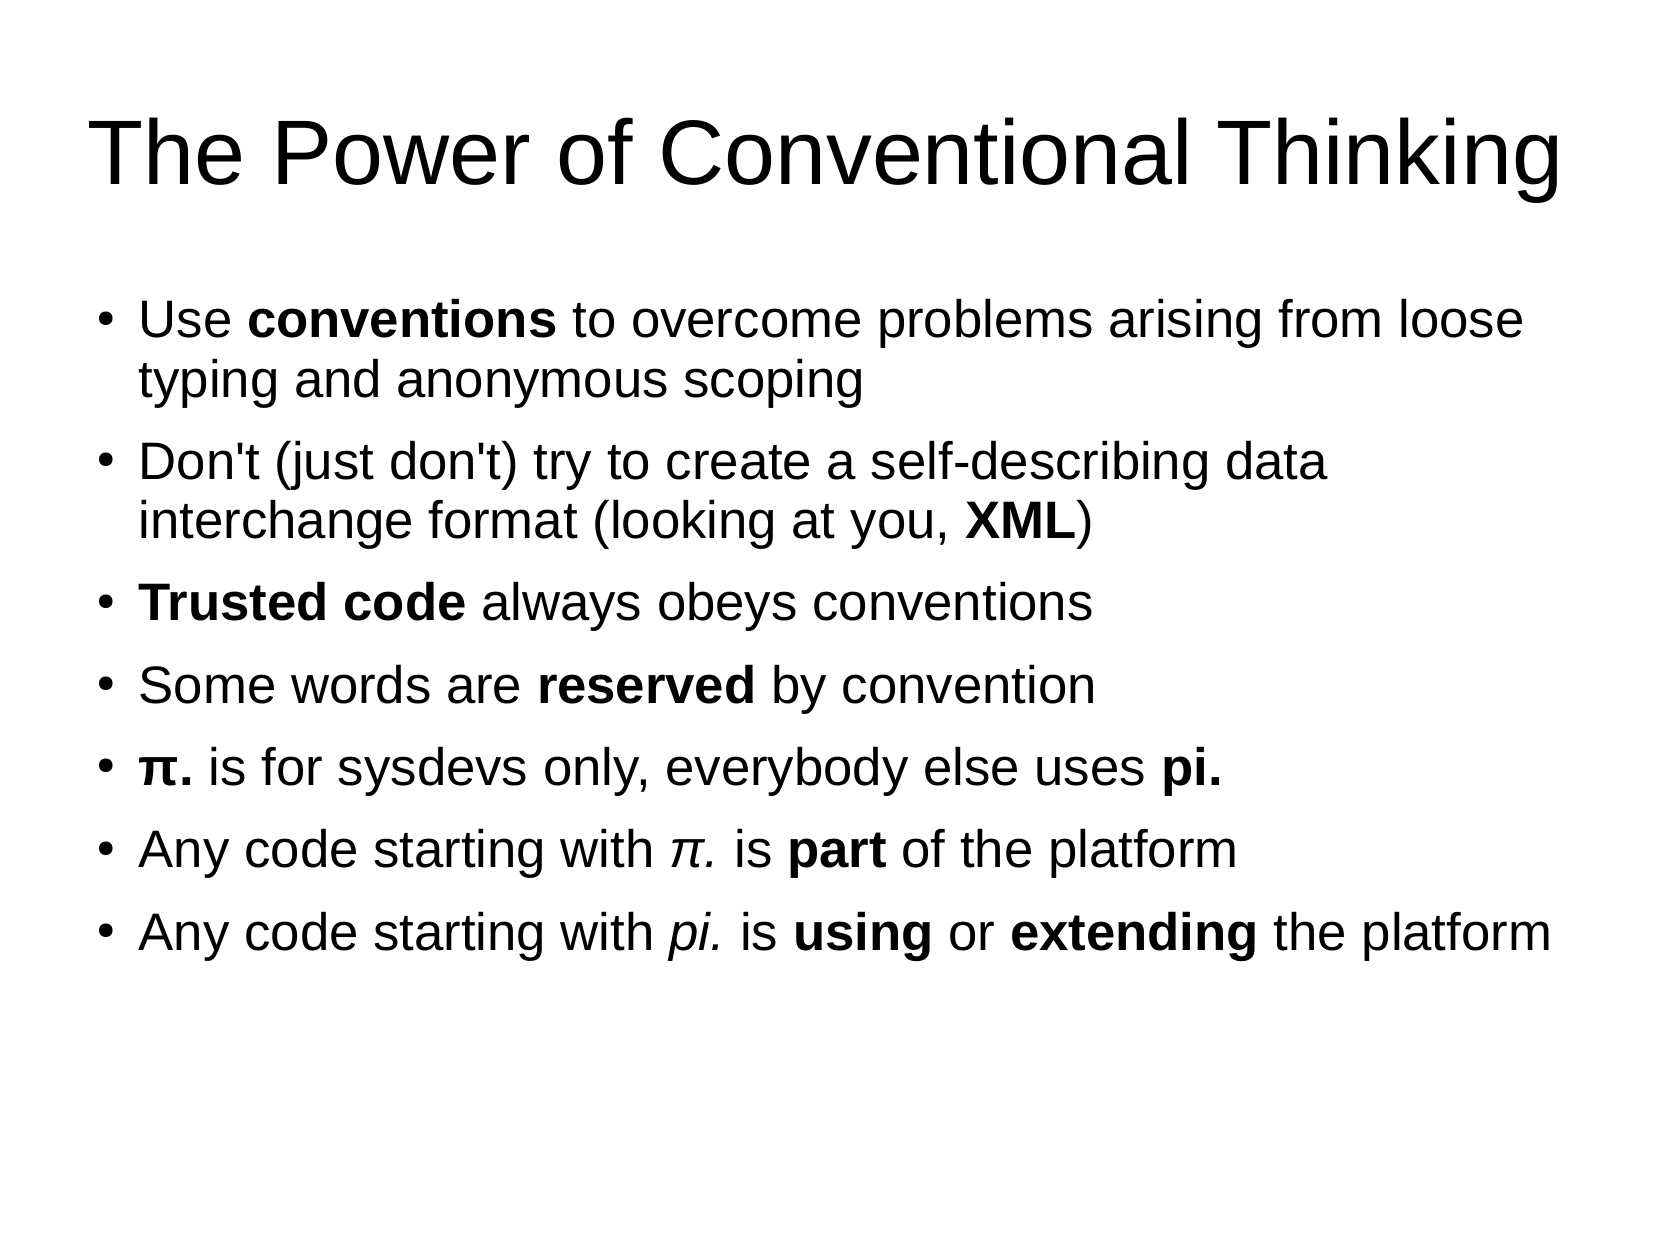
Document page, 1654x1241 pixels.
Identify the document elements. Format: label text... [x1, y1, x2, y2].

list Use conventions to overcome problems arising from loose typing and anonymous scoping Don't (just don't) try to create a self-describing data interchange format (looking at you, XML) Trusted code always obeys conventions Some words are reserved by convention π. is for sysdevs only, everybody else uses pi. Any code starting with π. is part of the platform Any code starting with pi. is using or extending the platform [82, 290, 1571, 1010]
title The Power of Conventional Thinking [82, 49, 1571, 257]
